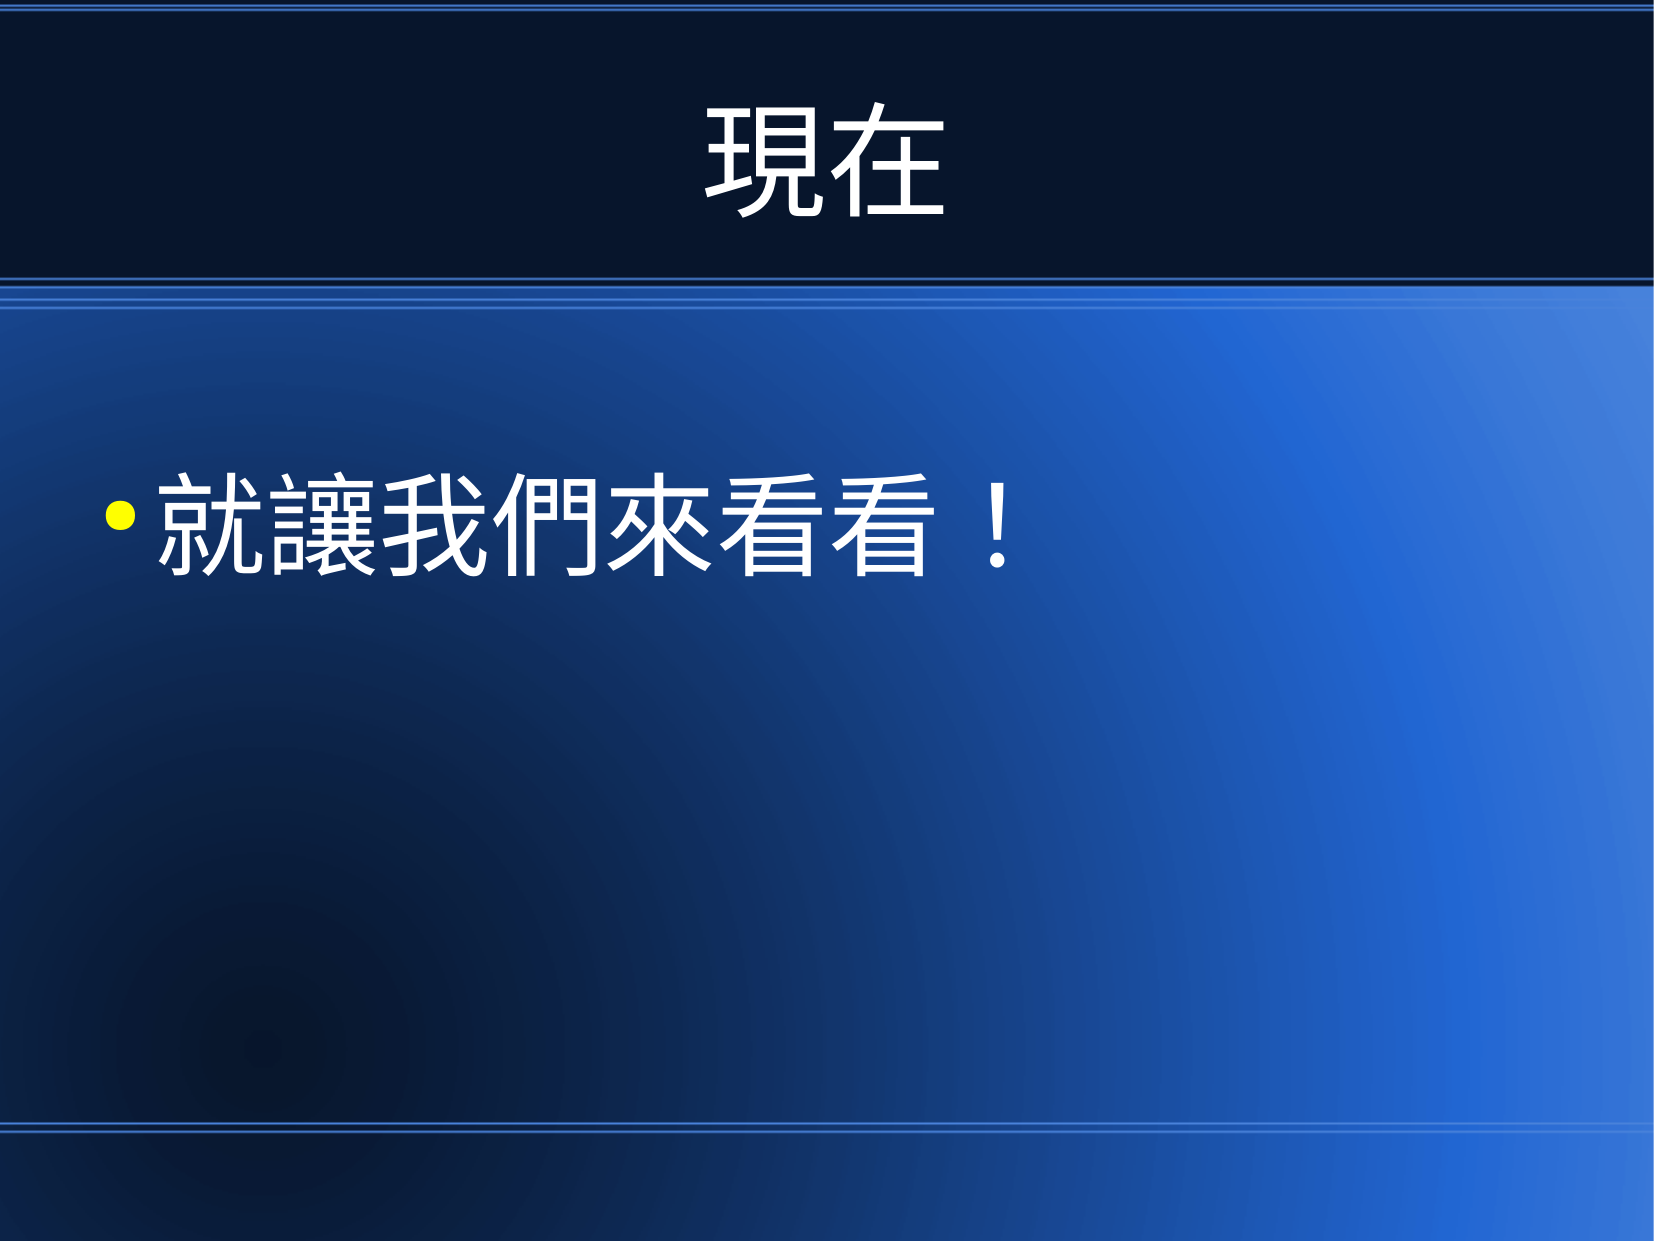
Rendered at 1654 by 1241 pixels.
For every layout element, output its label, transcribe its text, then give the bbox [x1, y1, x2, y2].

title 現在 [82, 49, 1571, 257]
picture [0, 0, 1654, 1241]
list 就讓我們來看看！ [82, 355, 1571, 1241]
